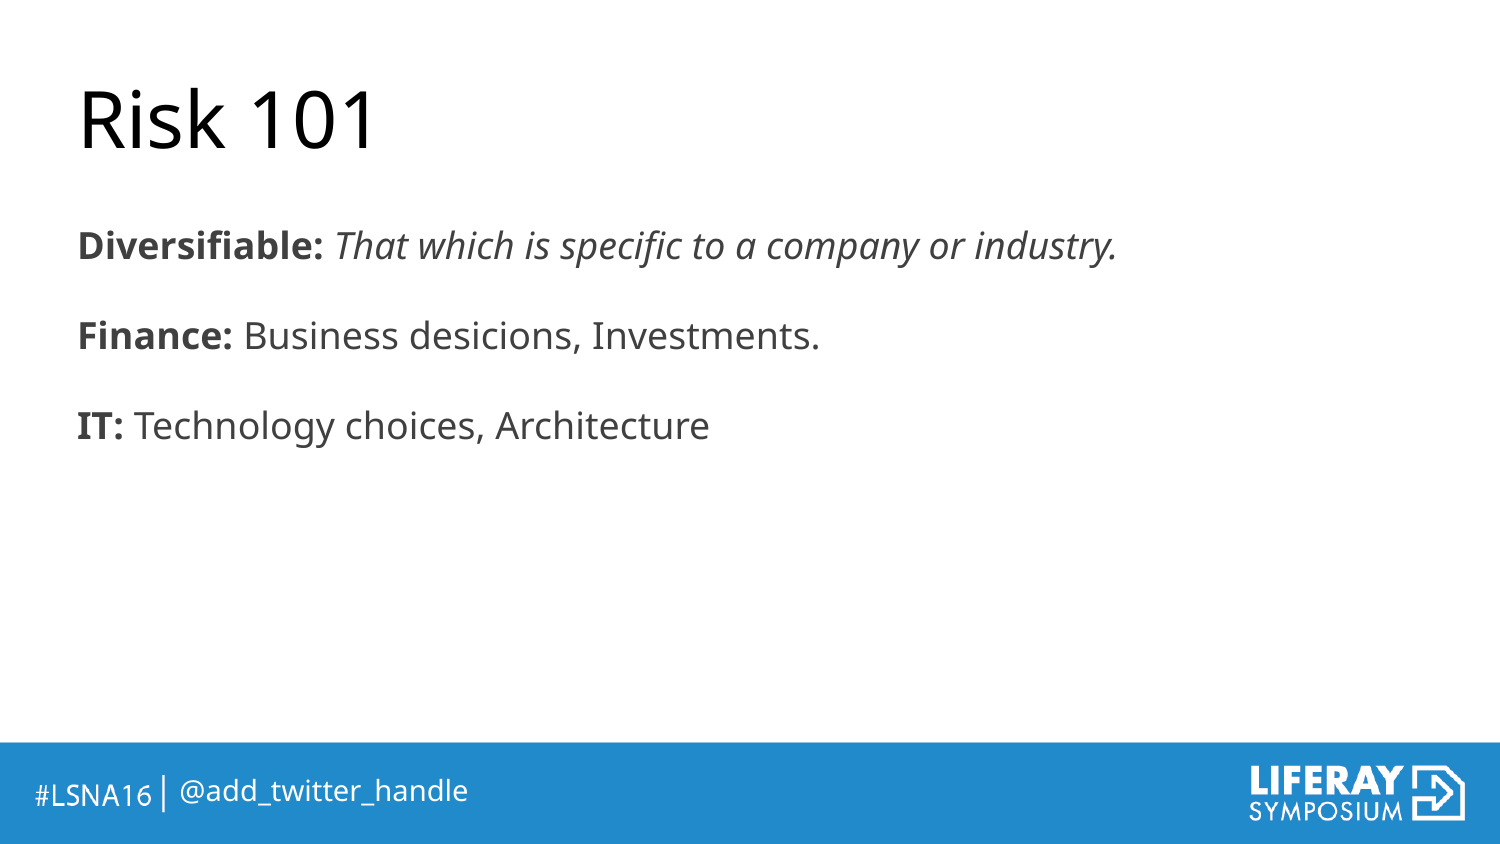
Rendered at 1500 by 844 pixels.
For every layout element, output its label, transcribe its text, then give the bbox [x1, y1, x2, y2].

text_box Diversifiable: That which is specific to a company or industry. Finance: Business desicions, Investments. IT: Technology choices, Architecture [62, 214, 1442, 455]
text_box Risk 101 [62, 62, 1442, 173]
text_box @add_twitter_handle [164, 765, 725, 816]
picture [0, 1, 1500, 844]
